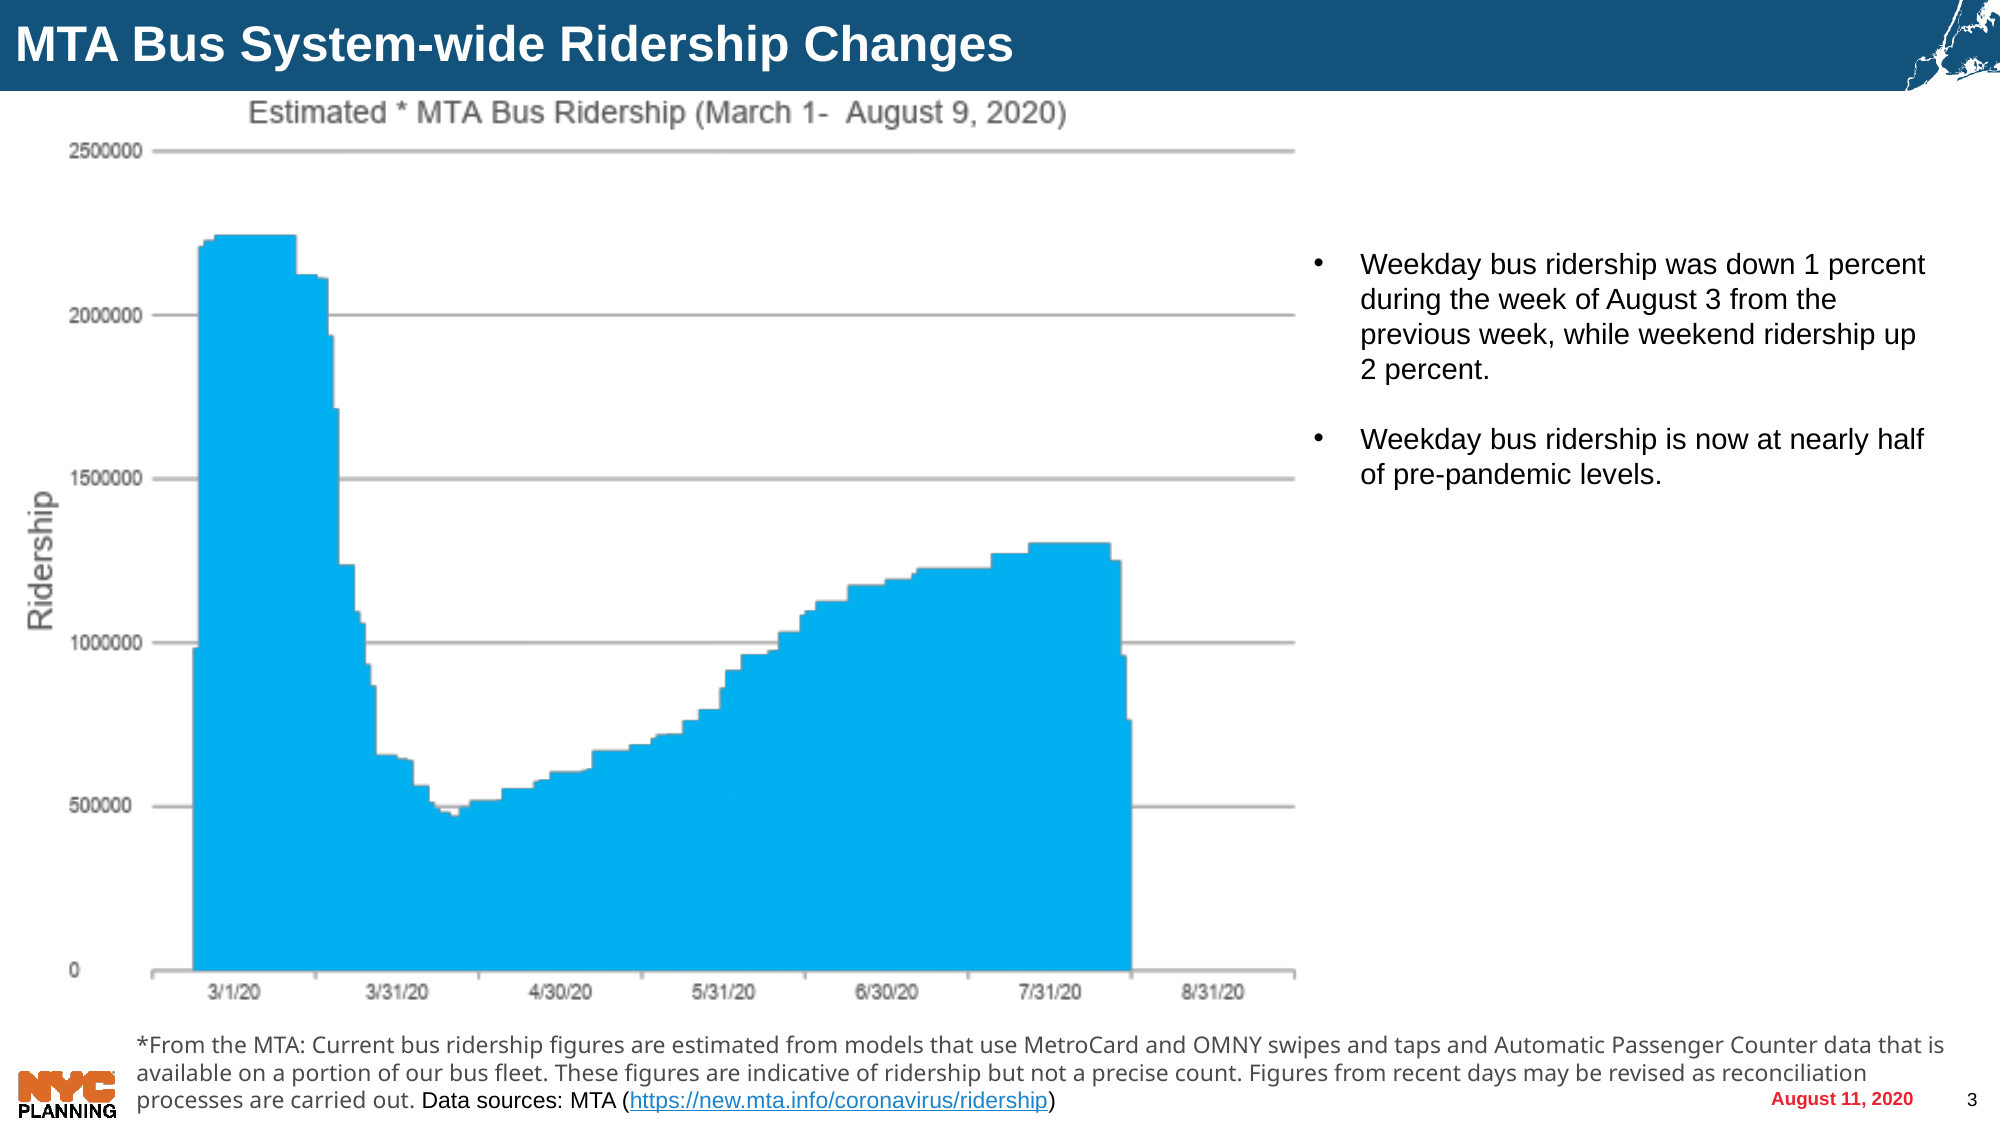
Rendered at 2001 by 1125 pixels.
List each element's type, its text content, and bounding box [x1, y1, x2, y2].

text_box Weekday bus ridership was down 1 percent during the week of August 3 from the previous week, while weekend ridership up 2 percent. Weekday bus ridership is now at nearly half of pre-pandemic levels. [1298, 237, 1954, 501]
picture [0, 95, 1316, 1024]
slide_number <number> [1973, 1080, 2000, 1117]
text_box *From the MTA: Current bus ridership figures are estimated from models that use MetroCard and OMNY swipes and taps and Automatic Passenger Counter data that is available on a portion of our bus fleet. These figures are indicative of ridership but not a precise count. Figures from recent days may be revised as reconciliation processes are carried out. Data sources: MTA (https://new.mta.info/coronavirus/ridership) [121, 1023, 1973, 1122]
title MTA Bus System-wide Ridership Changes [0, 0, 1800, 91]
picture [1800, 0, 2000, 91]
picture [16, 1069, 117, 1119]
